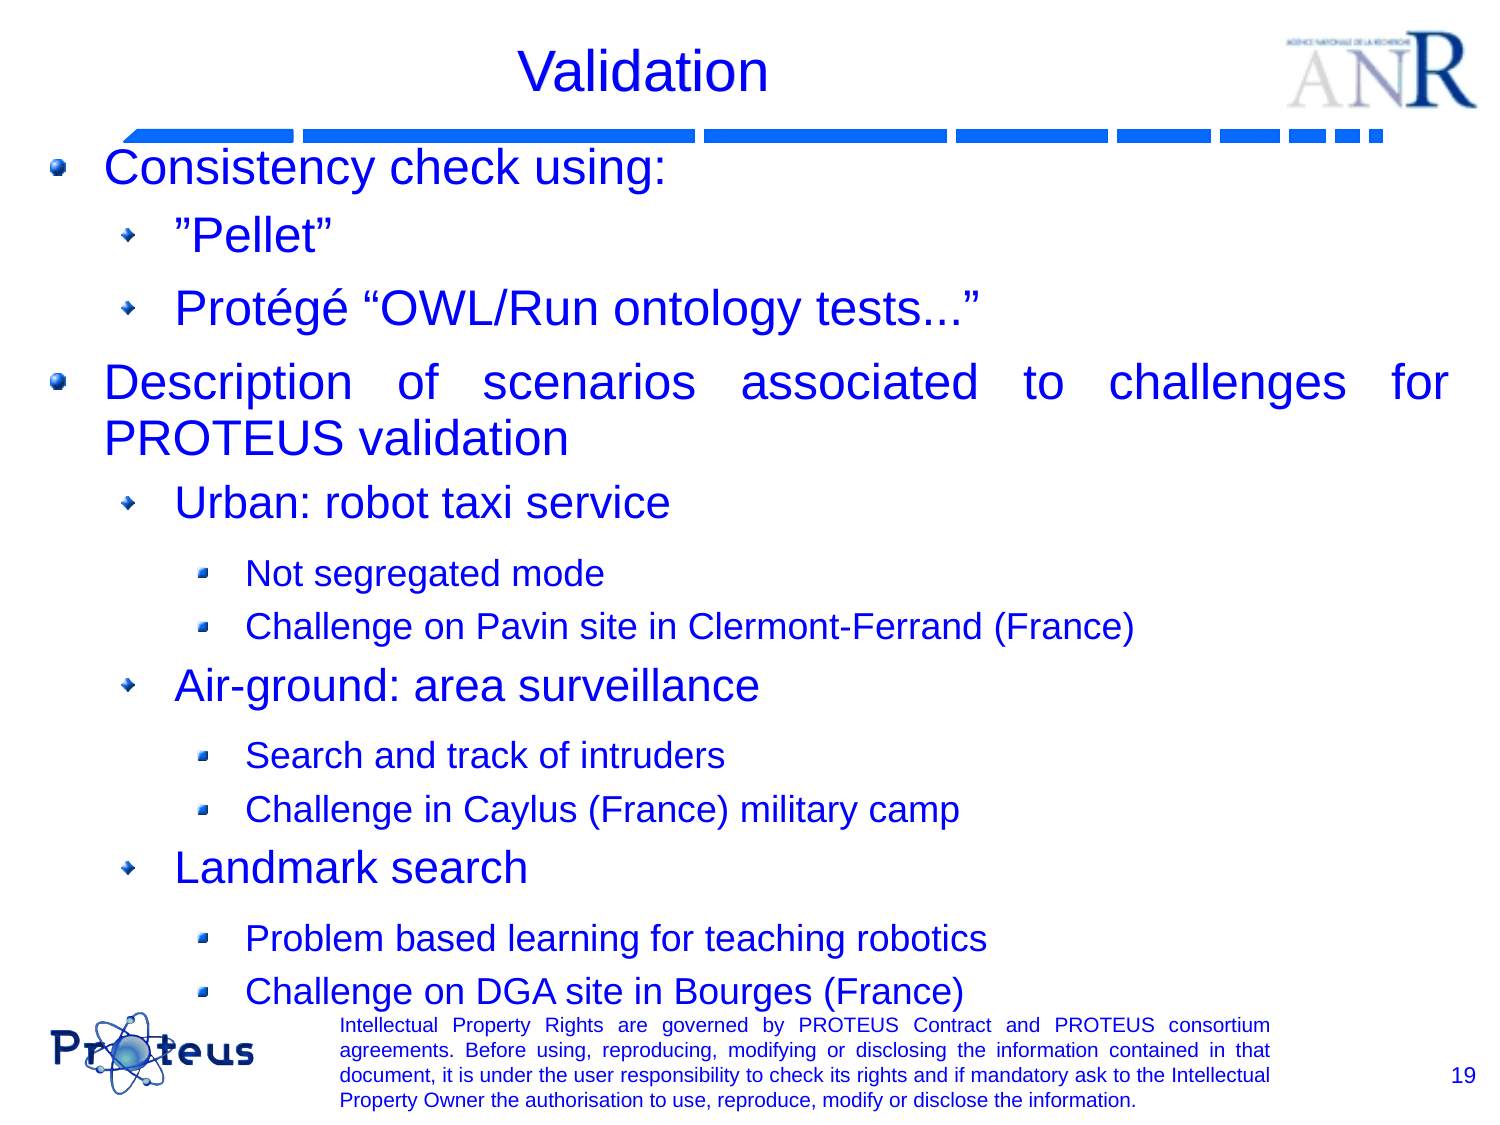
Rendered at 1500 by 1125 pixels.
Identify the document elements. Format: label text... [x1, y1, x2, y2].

picture [35, 1013, 272, 1101]
picture [1281, 27, 1484, 115]
list Consistency check using: ”Pellet” Protégé “OWL/Run ontology tests...” Description of scenarios associated to challenges for PROTEUS validation Urban: robot taxi service Not segregated mode Challenge on Pavin site in Clermont-Ferrand (France) Air-ground: area surveillance Search and track of intruders Challenge in Caylus (France) military camp Landmark search Problem based learning for teaching robotics Challenge on DGA site in Bourges (France) [32, 139, 1494, 1013]
title Validation [23, 11, 1264, 130]
